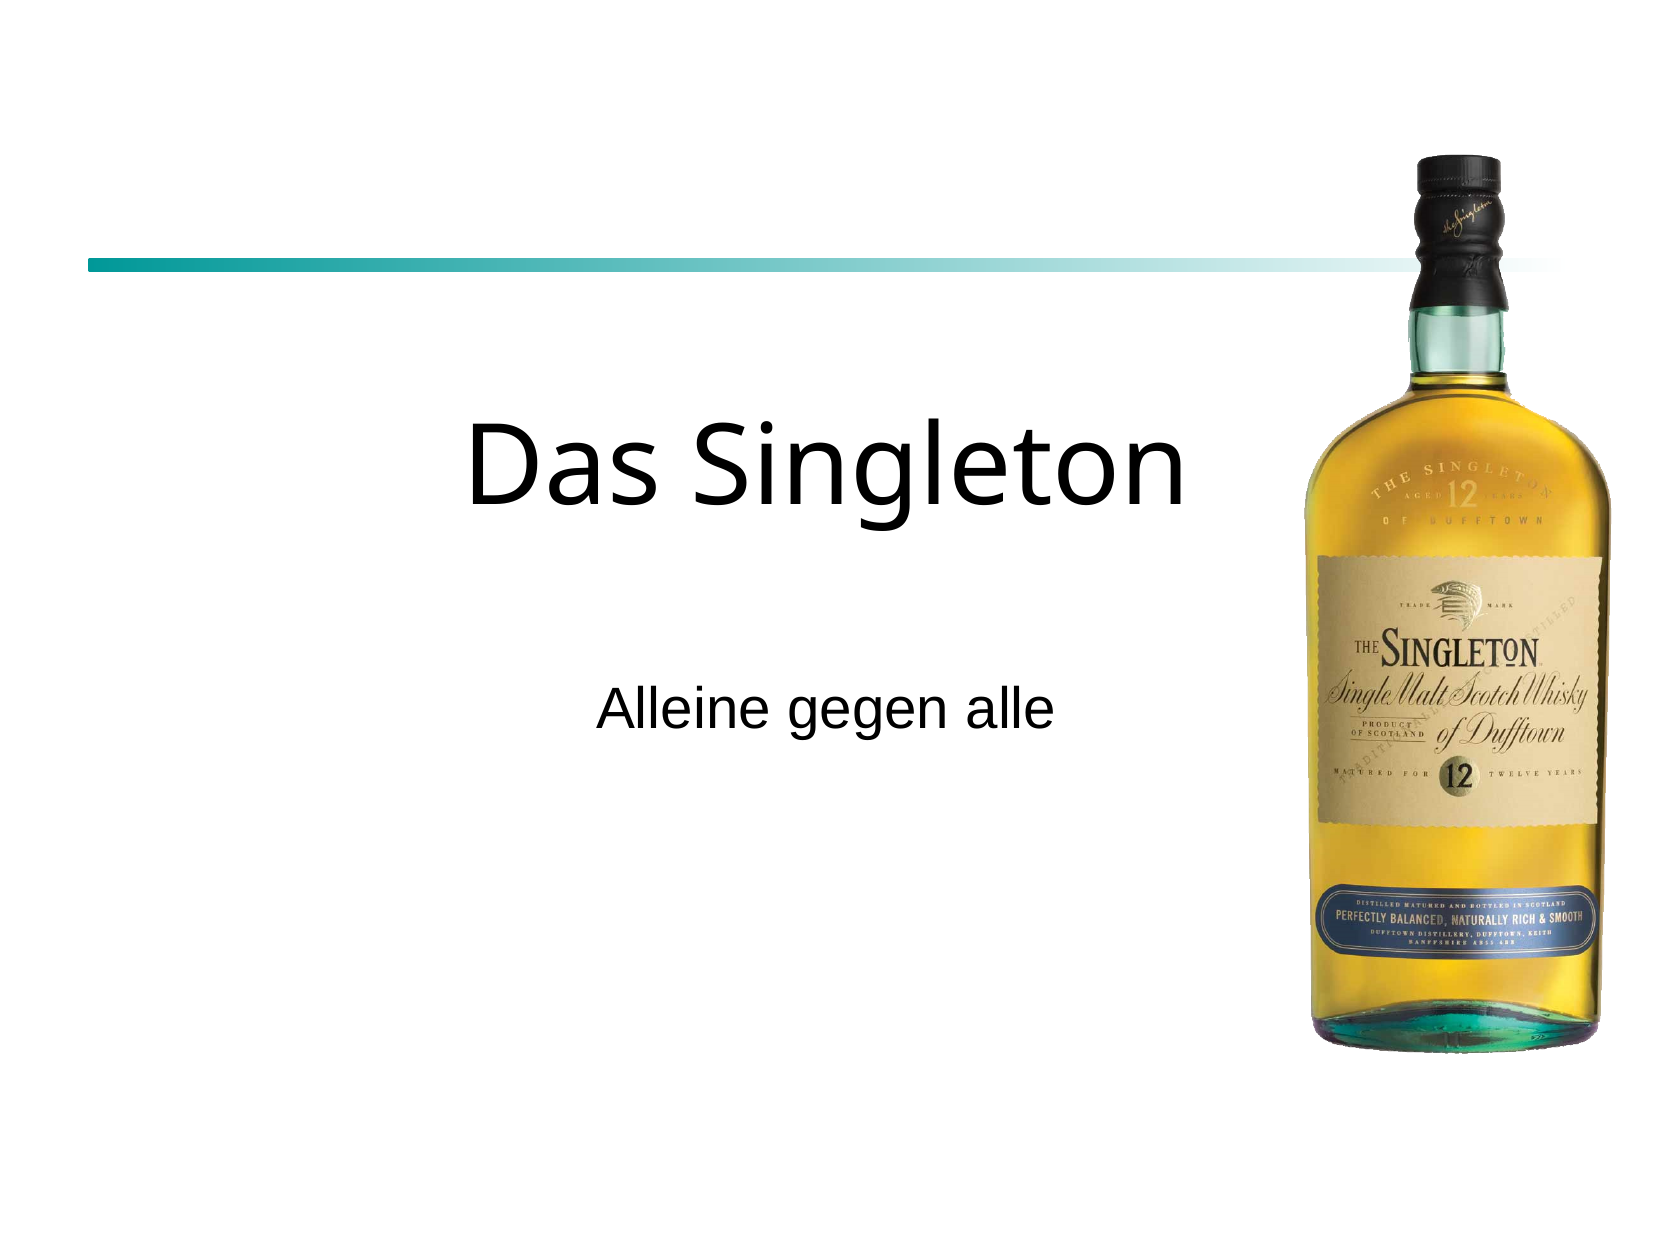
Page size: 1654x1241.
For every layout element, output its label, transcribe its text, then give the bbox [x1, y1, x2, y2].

picture [1269, 129, 1644, 1077]
list Das Singleton Alleine gegen alle [82, 383, 1571, 1094]
